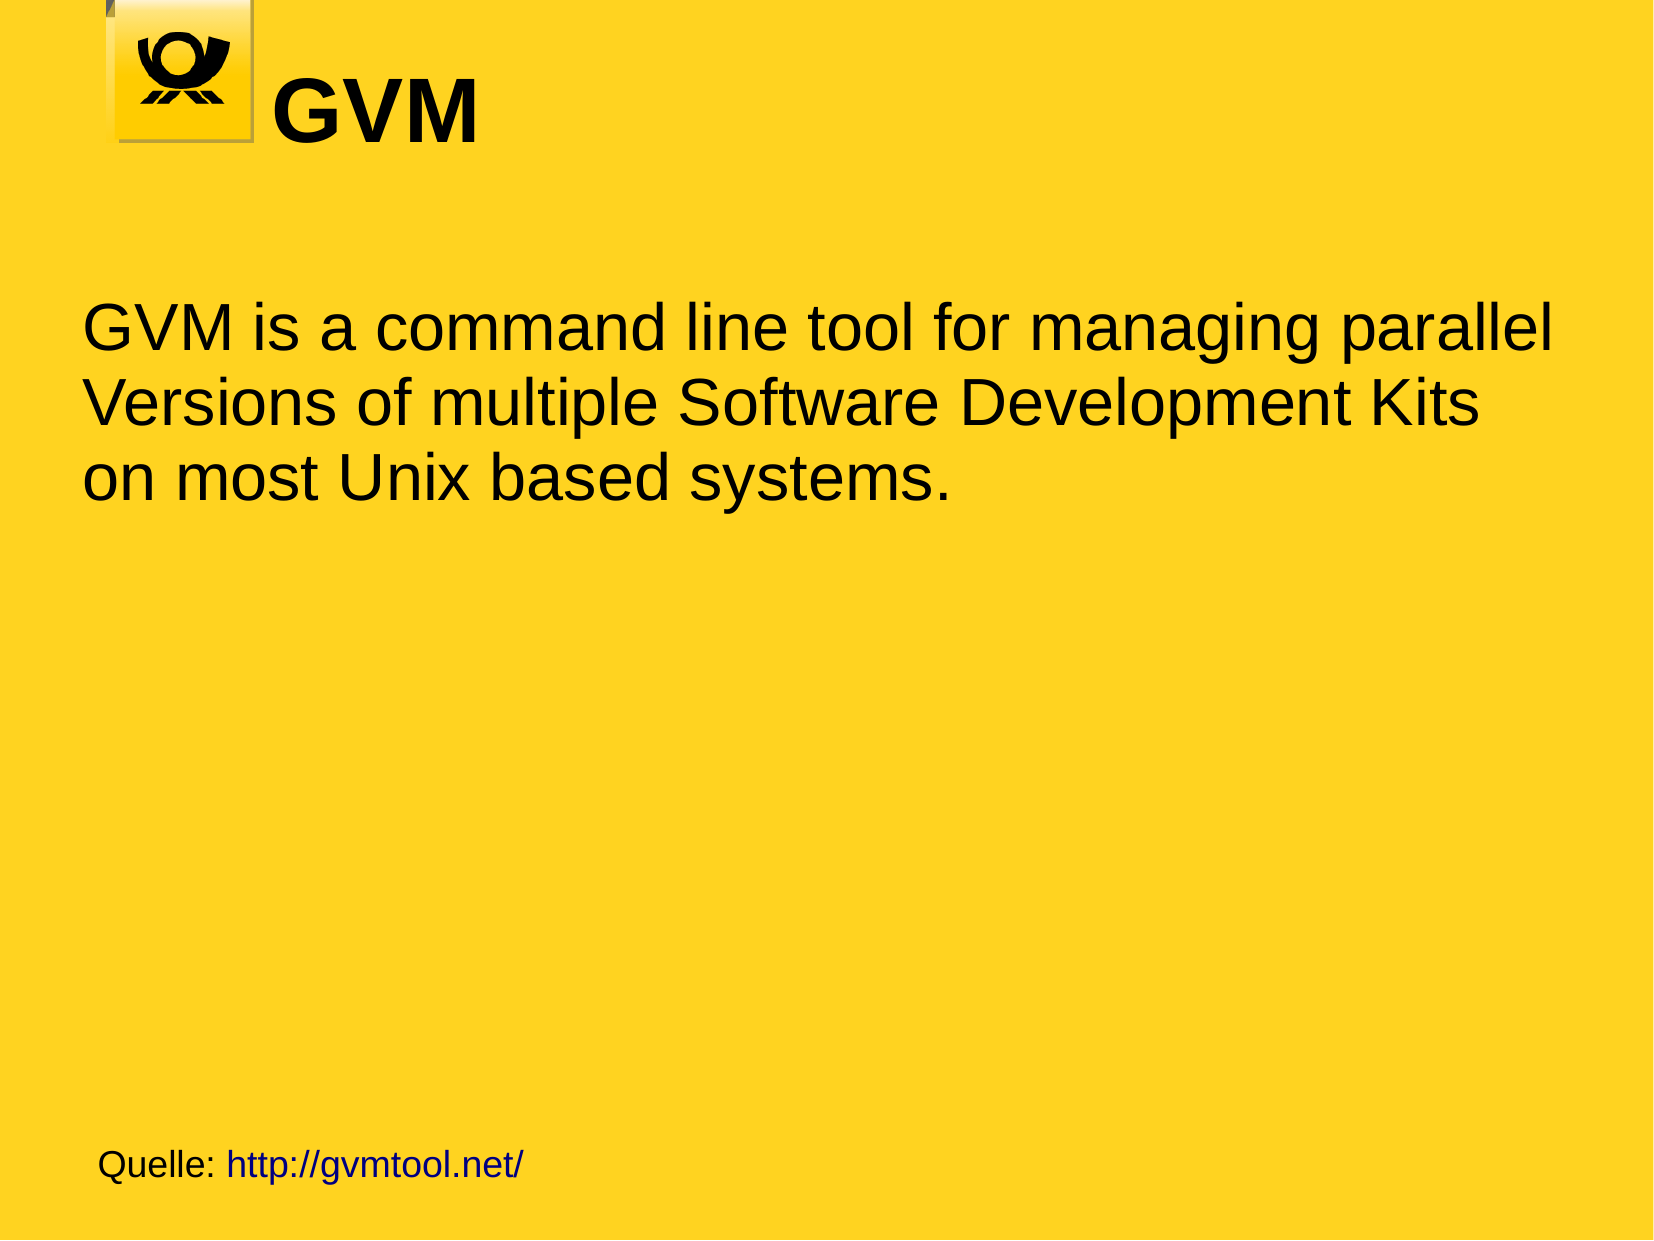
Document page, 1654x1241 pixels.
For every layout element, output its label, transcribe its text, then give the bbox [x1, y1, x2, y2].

list GVM is a command line tool for managing parallel Versions of multiple Software Development Kits on most Unix based systems. [82, 290, 1571, 1010]
text_box Quelle: http://gvmtool.net/ [82, 1136, 556, 1193]
title GVM [271, 35, 1571, 187]
picture [106, 0, 254, 143]
